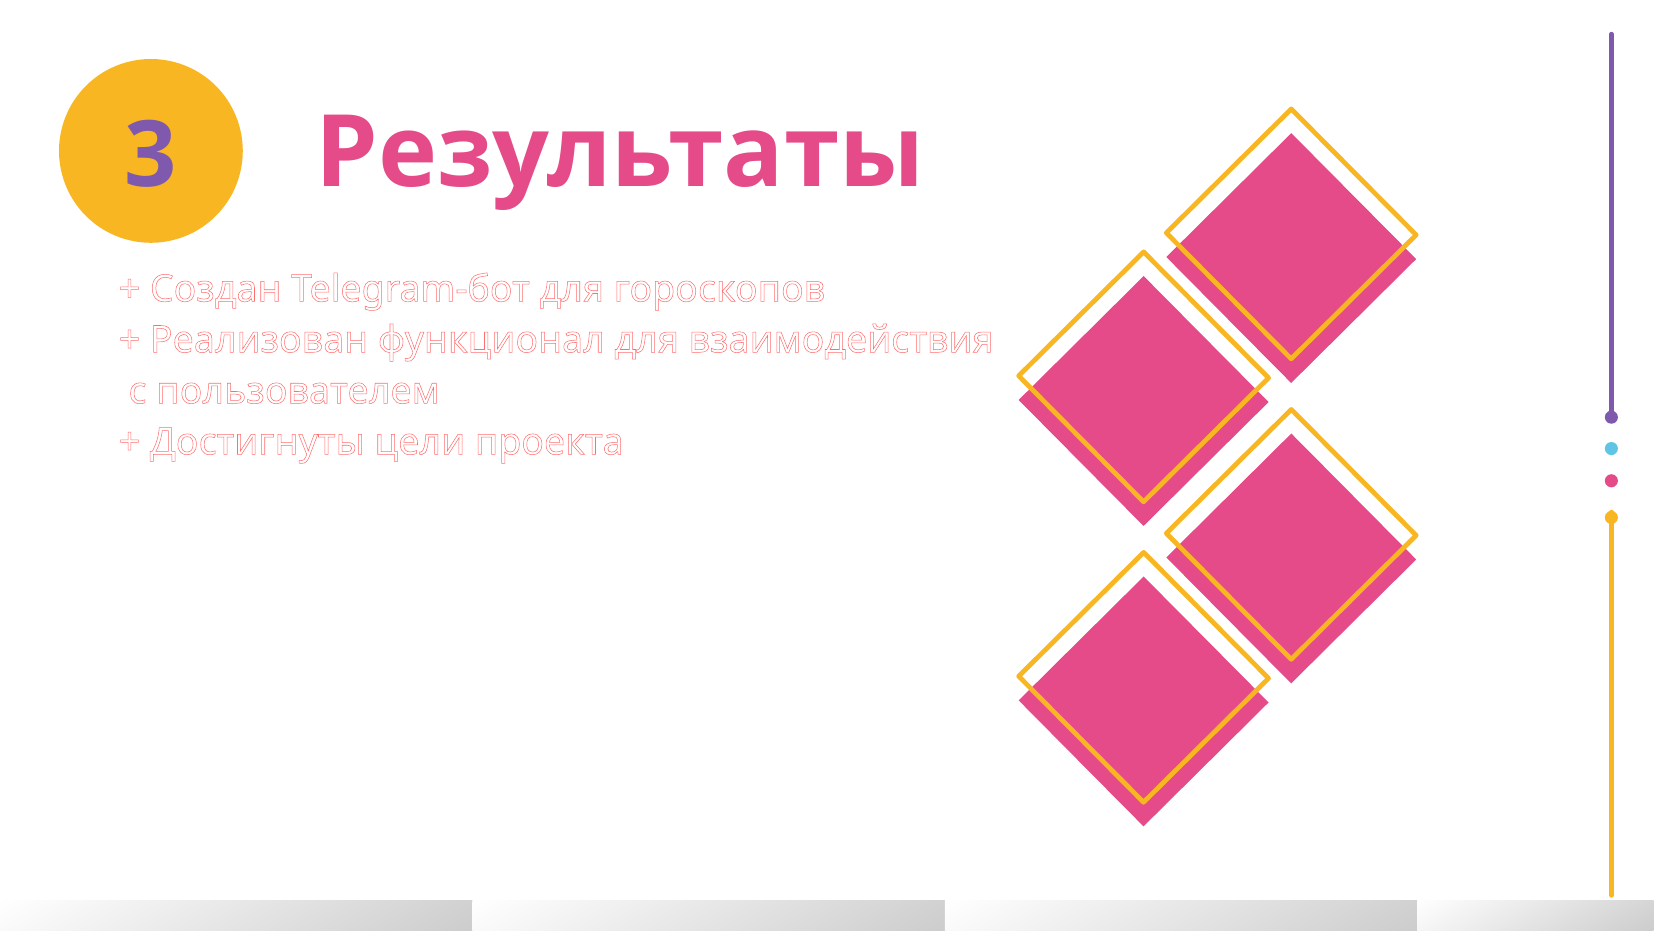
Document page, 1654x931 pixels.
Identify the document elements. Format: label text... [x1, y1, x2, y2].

title Результаты [265, 59, 975, 237]
text_box 3 [58, 58, 243, 243]
text_box + Создан Telegram-бот для гороскопов + Реализован функционал для взаимодействия с пользователем + Достигнуты цели проекта [103, 253, 1506, 443]
